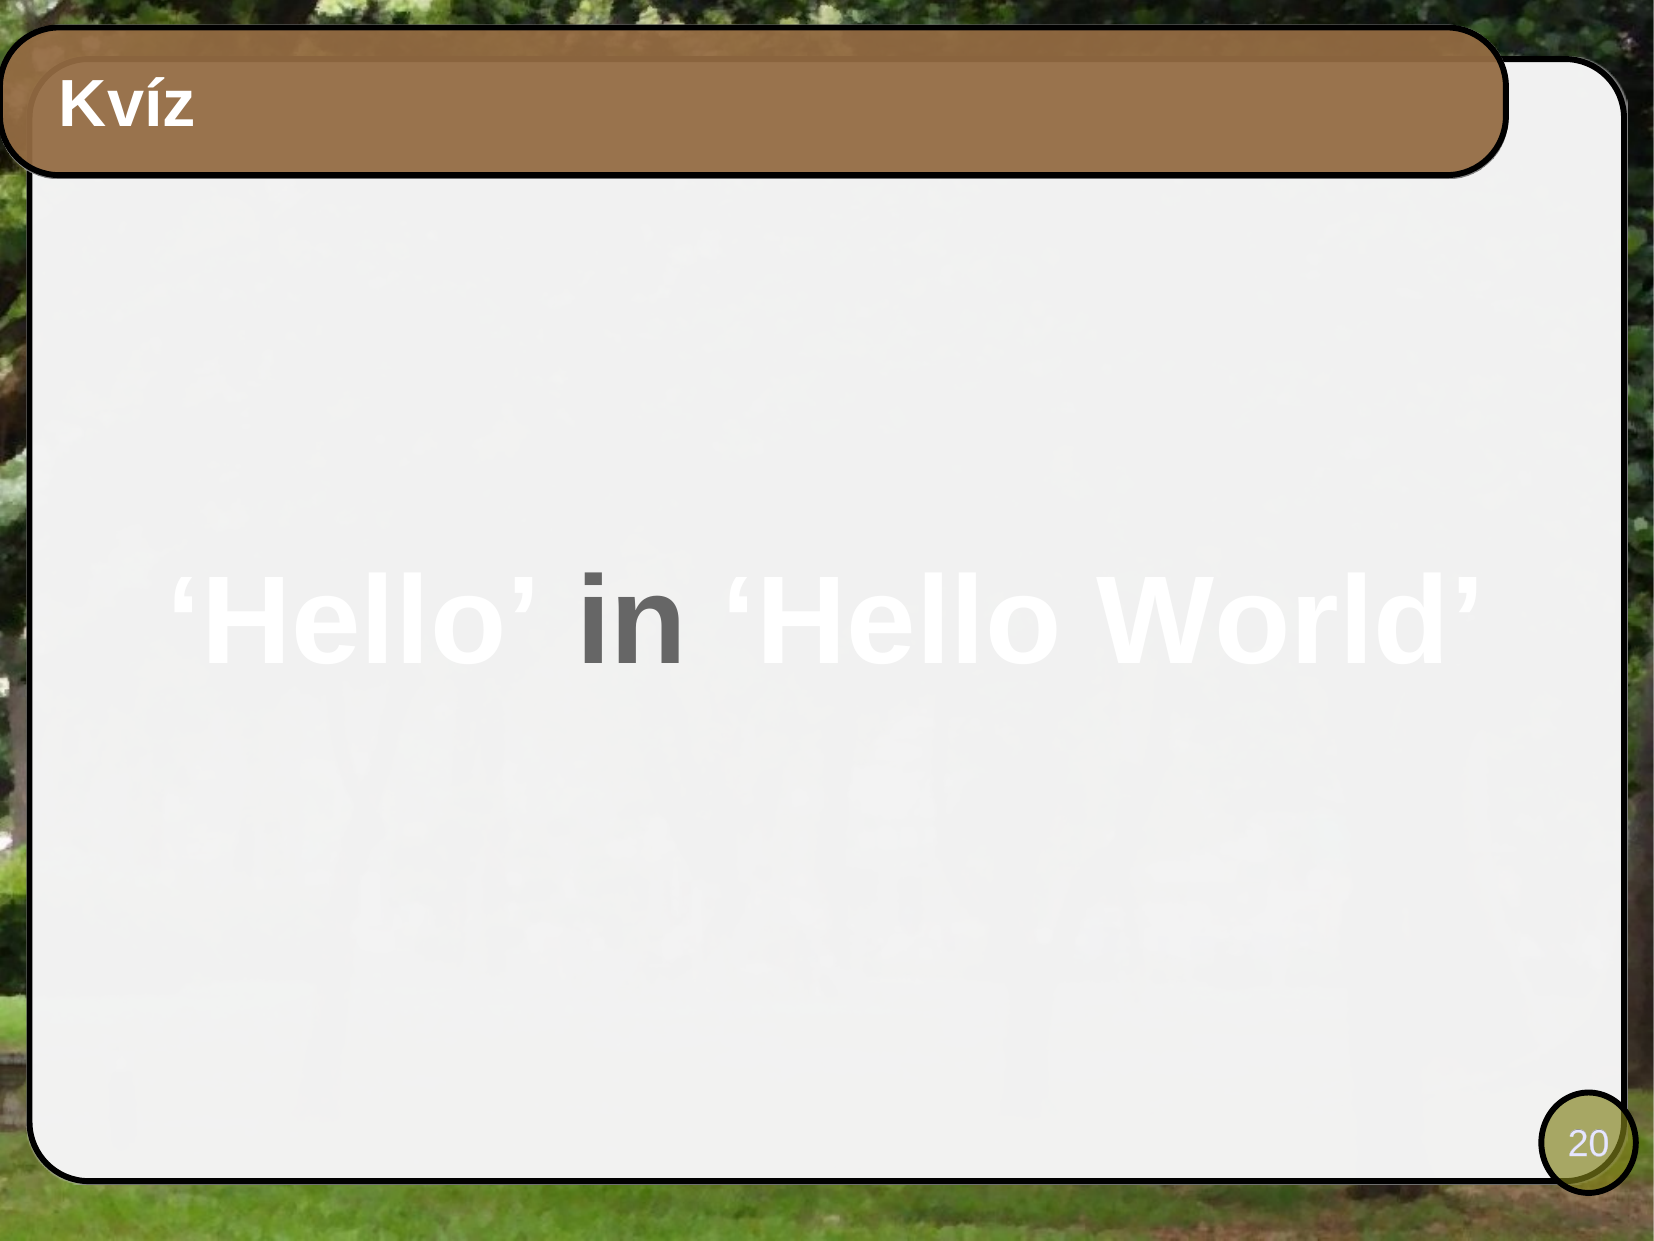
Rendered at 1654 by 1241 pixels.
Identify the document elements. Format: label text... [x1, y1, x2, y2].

title Kvíz [59, 29, 1447, 178]
text_box ‘Hello’ in ‘Hello World’ [151, 542, 1502, 698]
picture [0, 0, 1654, 1241]
